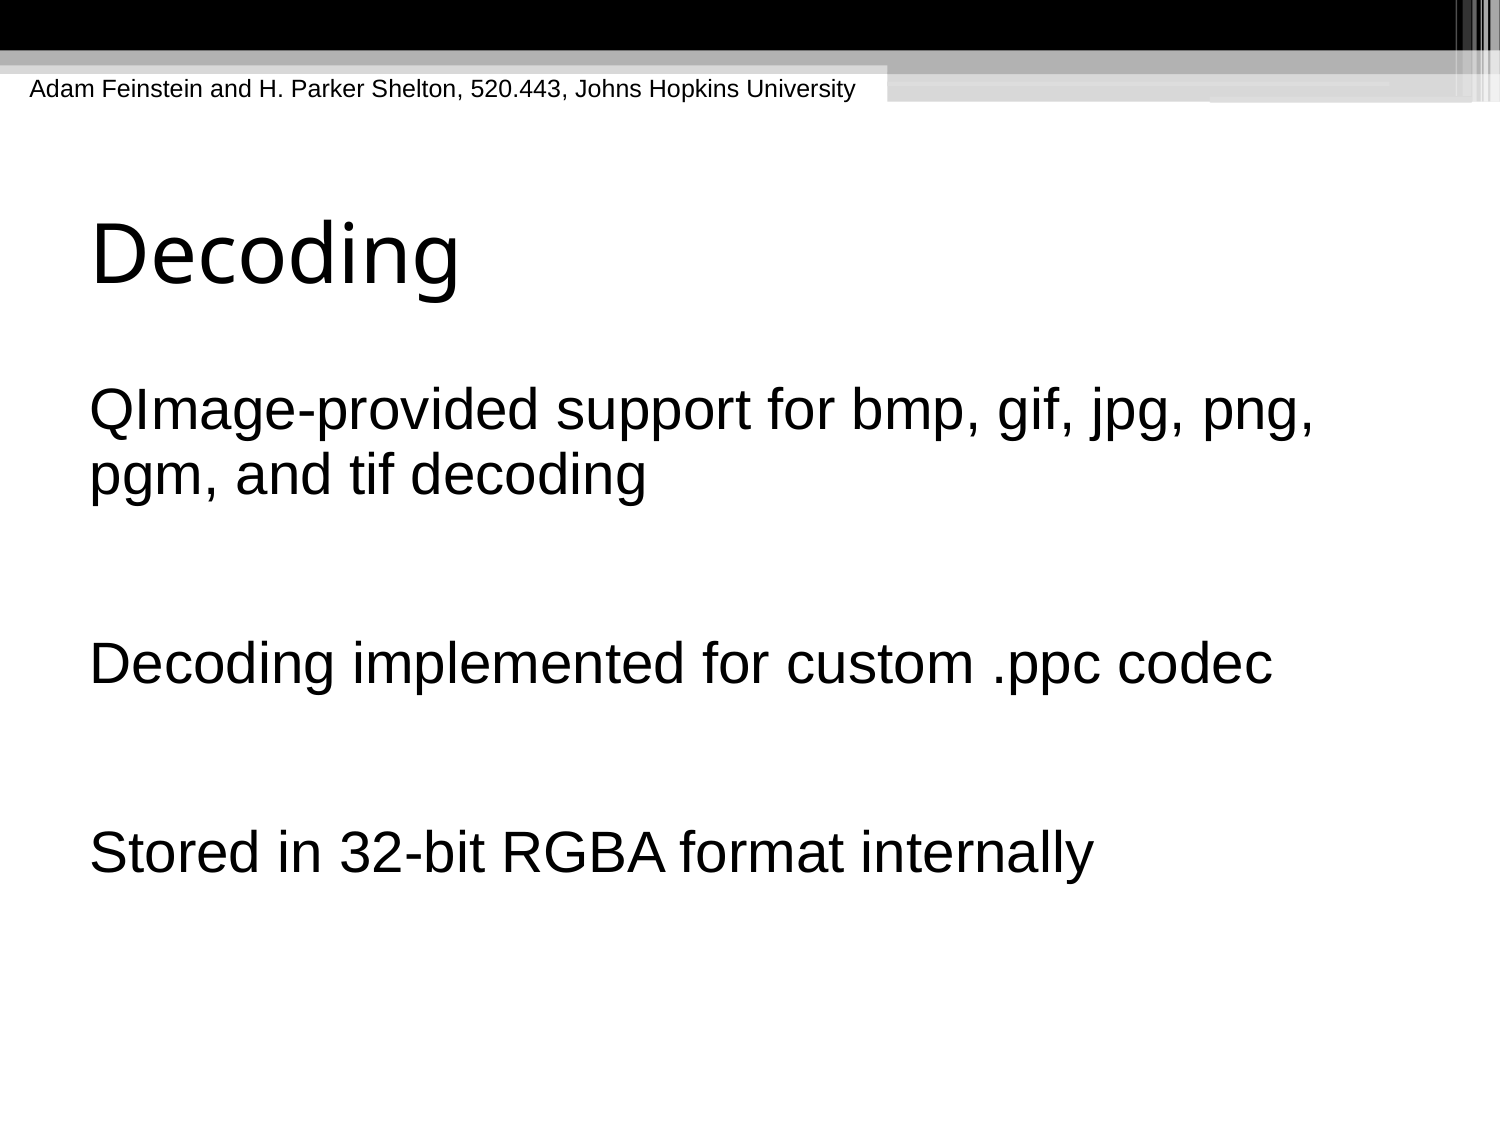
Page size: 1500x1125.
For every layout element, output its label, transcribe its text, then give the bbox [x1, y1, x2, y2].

list QImage-provided support for bmp, gif, jpg, png, pgm, and tif decoding Decoding implemented for custom .ppc codec Stored in 32-bit RGBA format internally [75, 368, 1425, 1125]
text_box Adam Feinstein and H. Parker Shelton, 520.443, Johns Hopkins University [0, 67, 888, 110]
title Decoding [75, 187, 1425, 363]
